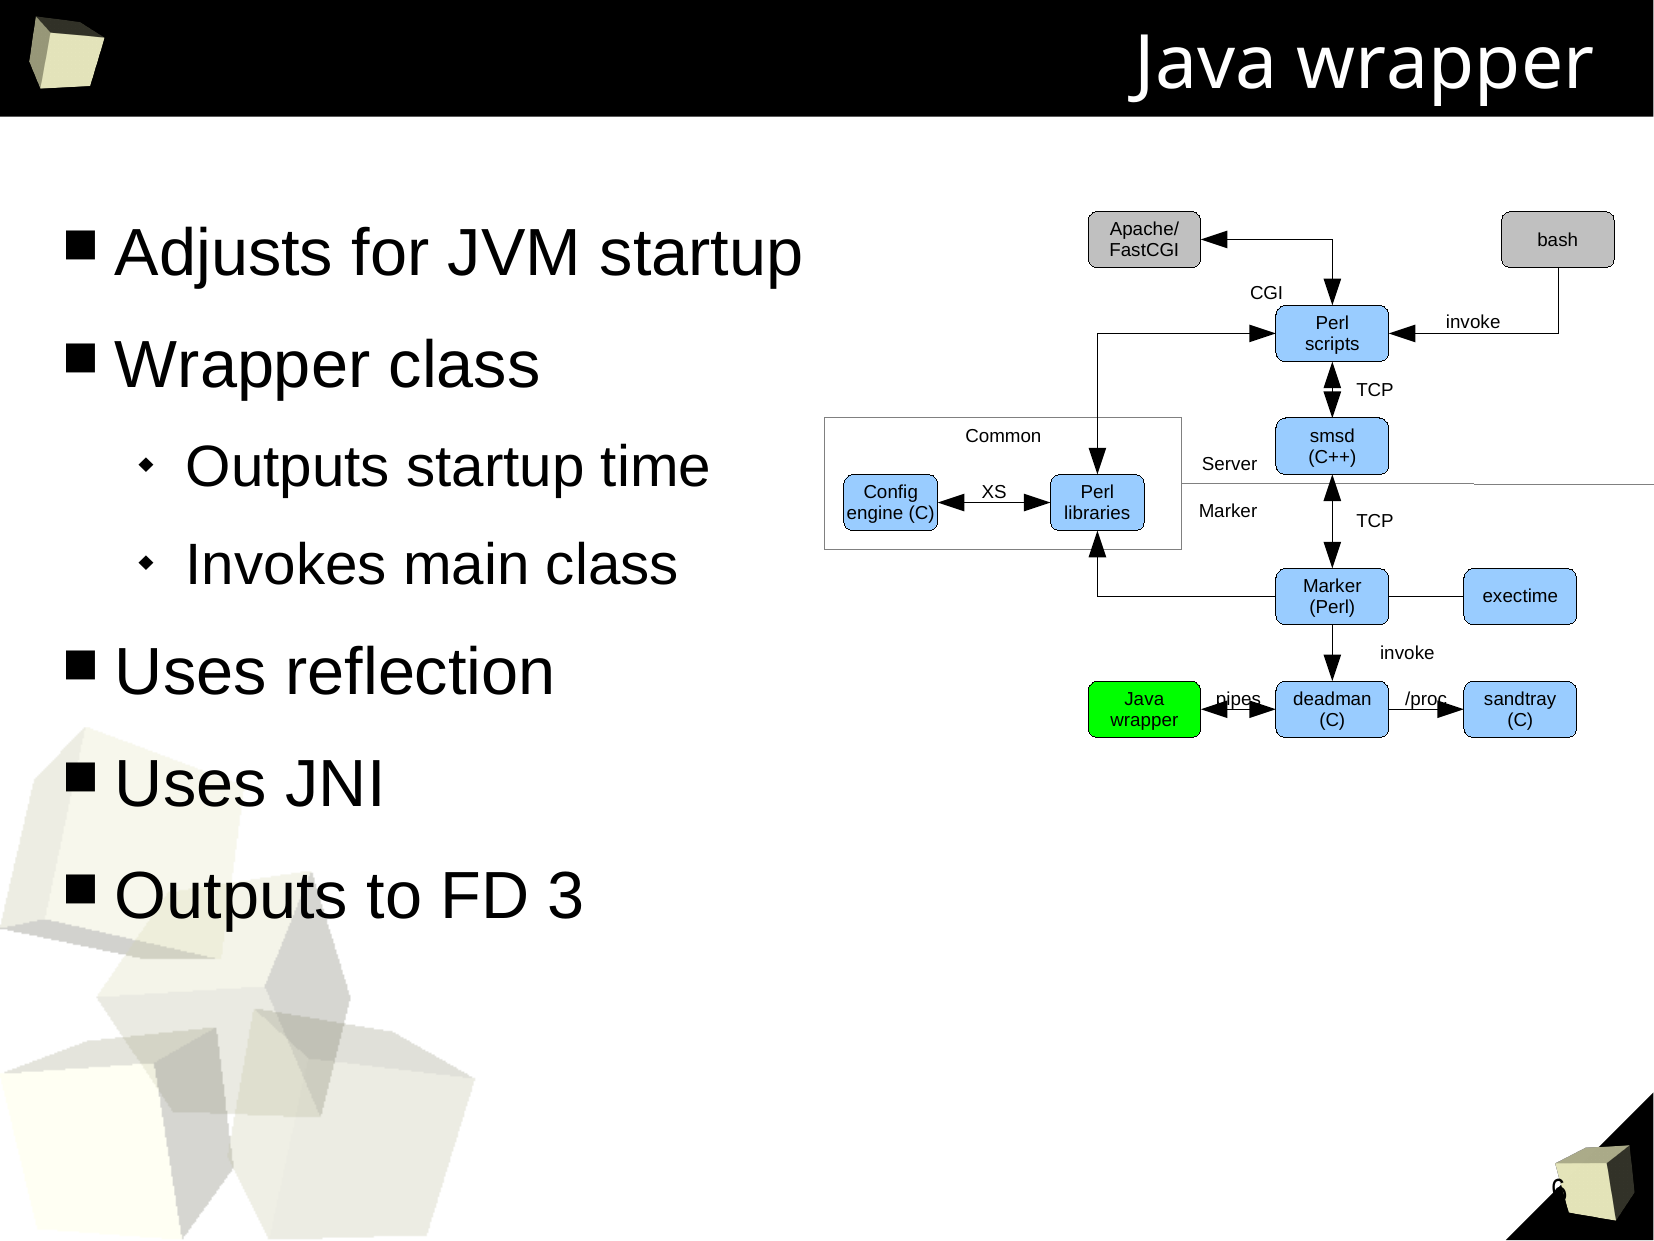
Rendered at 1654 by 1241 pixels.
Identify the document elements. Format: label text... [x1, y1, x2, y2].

text_box exectime [1463, 568, 1577, 625]
text_box Marker (Perl) [1275, 568, 1389, 625]
text_box Server [1187, 445, 1276, 482]
list Adjusts for JVM startup Wrapper class Outputs startup time Invokes main class Uses reflection Uses JNI Outputs to FD 3 [44, 177, 809, 1214]
text_box Common [824, 417, 1097, 550]
text_box sandtray (C) [1463, 681, 1577, 738]
text_box Apache/ FastCGI [1088, 211, 1201, 268]
text_box Perl libraries [1050, 474, 1145, 531]
text_box Java wrapper [1088, 681, 1201, 738]
text_box bash [1501, 211, 1615, 268]
text_box Config engine (C) [843, 474, 938, 531]
picture [0, 726, 477, 1241]
text_box Marker [1183, 493, 1276, 530]
text_box Common [1098, 417, 1182, 550]
title Java wrapper [118, 0, 1595, 119]
text_box Perl scripts [1275, 305, 1389, 362]
text_box smsd (C++) [1275, 417, 1389, 475]
text_box deadman (C) [1275, 681, 1389, 738]
